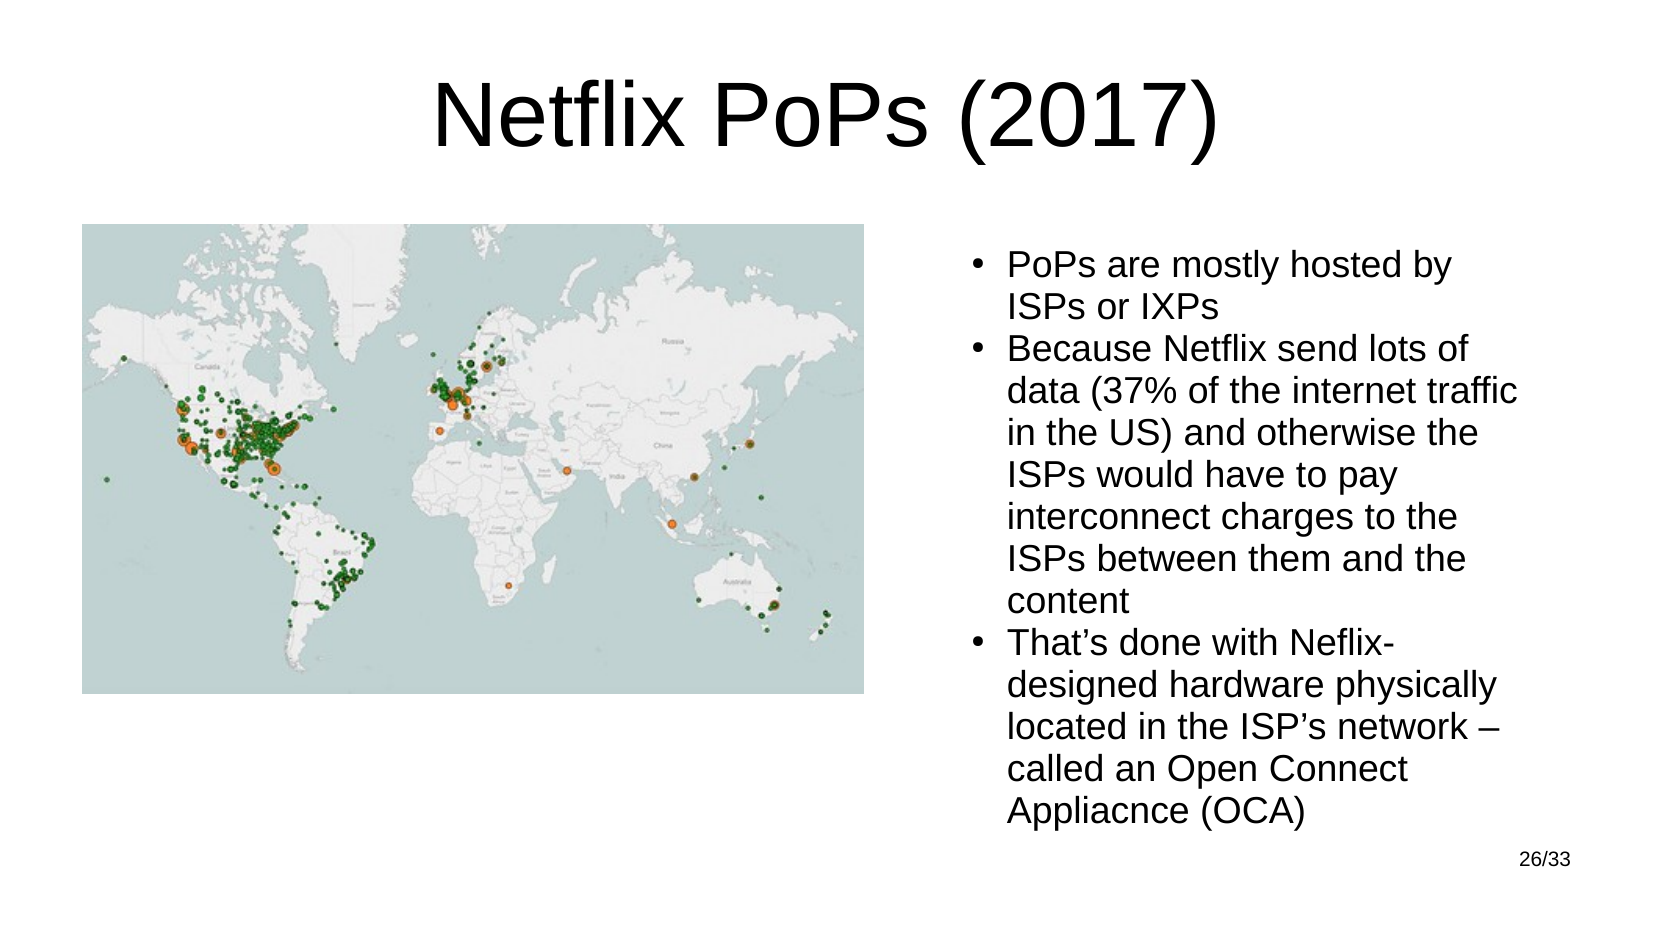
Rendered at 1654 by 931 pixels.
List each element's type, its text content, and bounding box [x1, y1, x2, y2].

text_box PoPs are mostly hosted by ISPs or IXPs Because Netflix send lots of data (37% of the internet traffic in the US) and otherwise the ISPs would have to pay interconnect charges to the ISPs between them and the content That’s done with Neflix-designed hardware physically located in the ISP’s network – called an Open Connect Appliacnce (OCA) [956, 236, 1536, 839]
picture [82, 224, 864, 694]
title Netflix PoPs (2017) [82, 37, 1571, 193]
